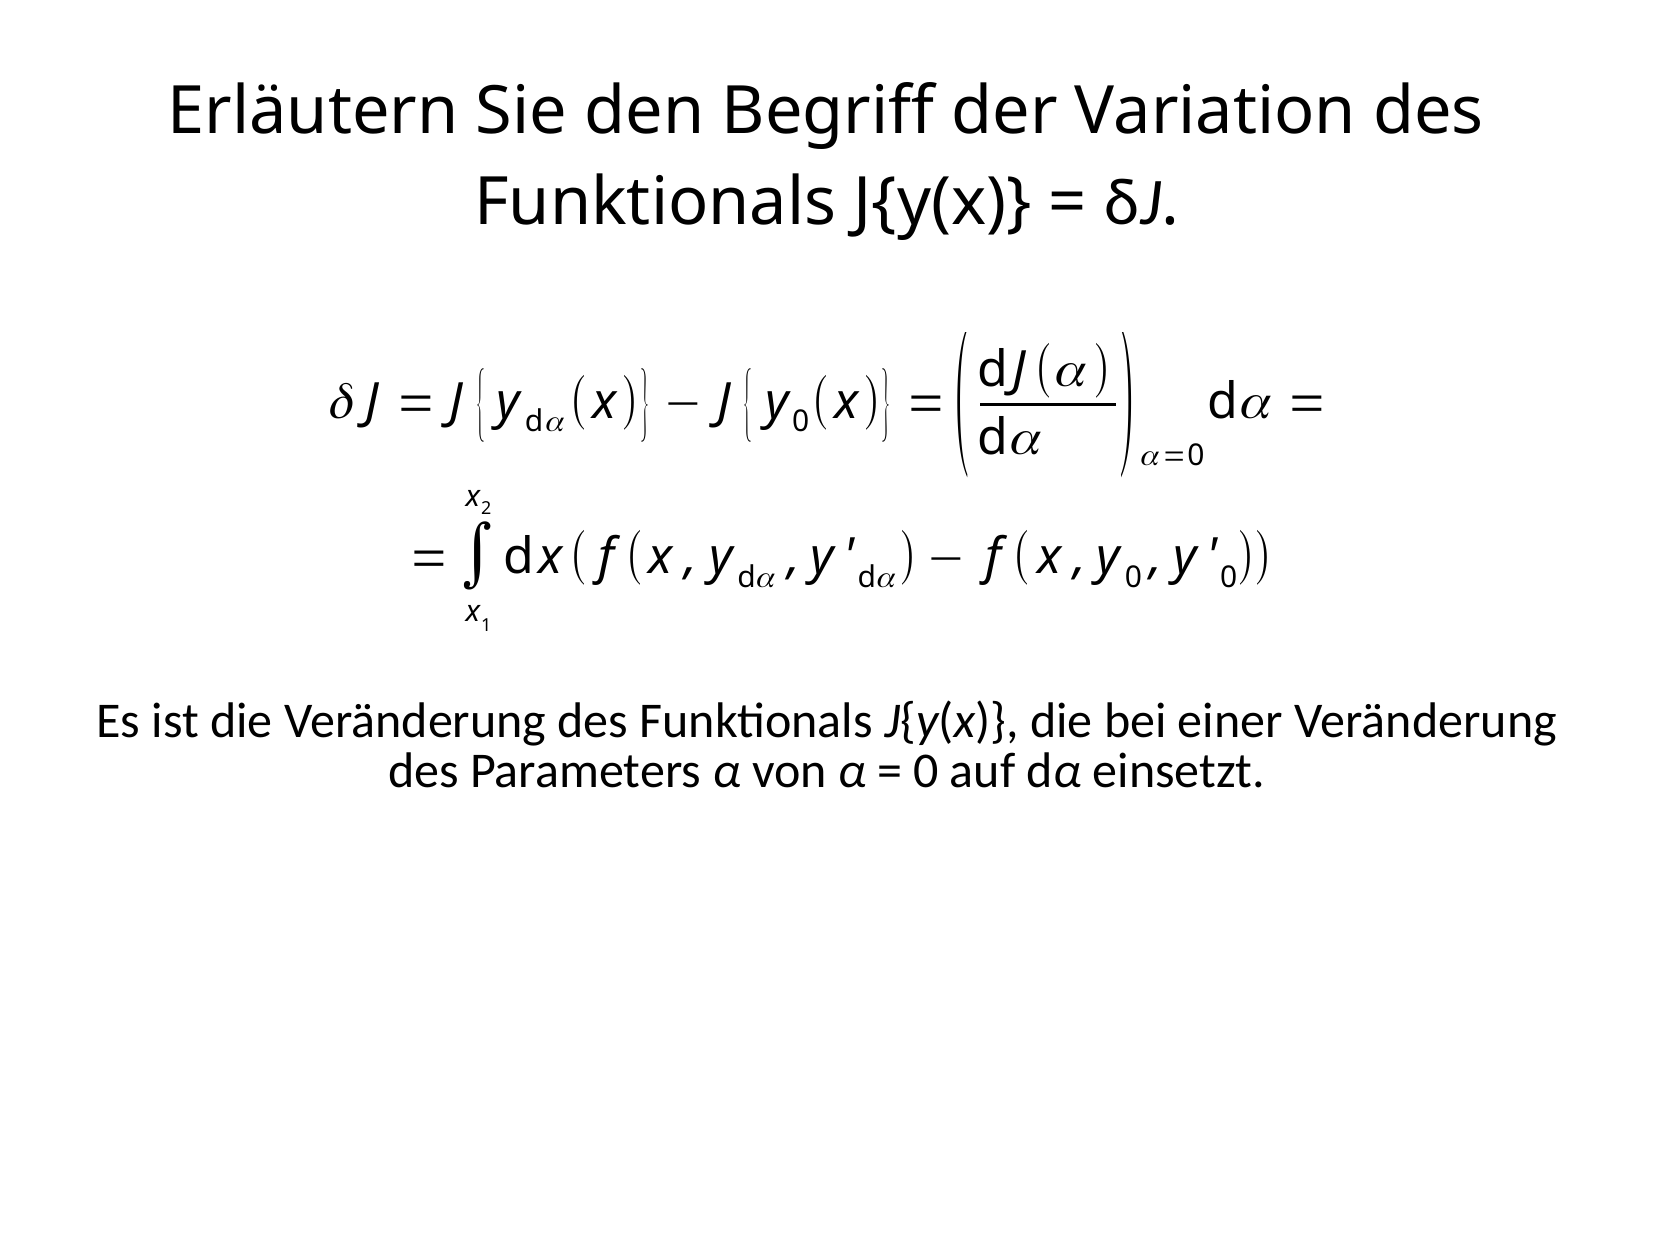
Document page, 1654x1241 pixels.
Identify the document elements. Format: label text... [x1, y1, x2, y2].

chart [320, 332, 1334, 636]
title Erläutern Sie den Begriff der Variation des Funktionals J{y(x)} = δJ. [82, 49, 1571, 257]
subtitle Es ist die Veränderung des Funktionals J{y(x)}, die bei einer Veränderung des Parameters α von α = 0 auf dα einsetzt. [82, 290, 1571, 1010]
